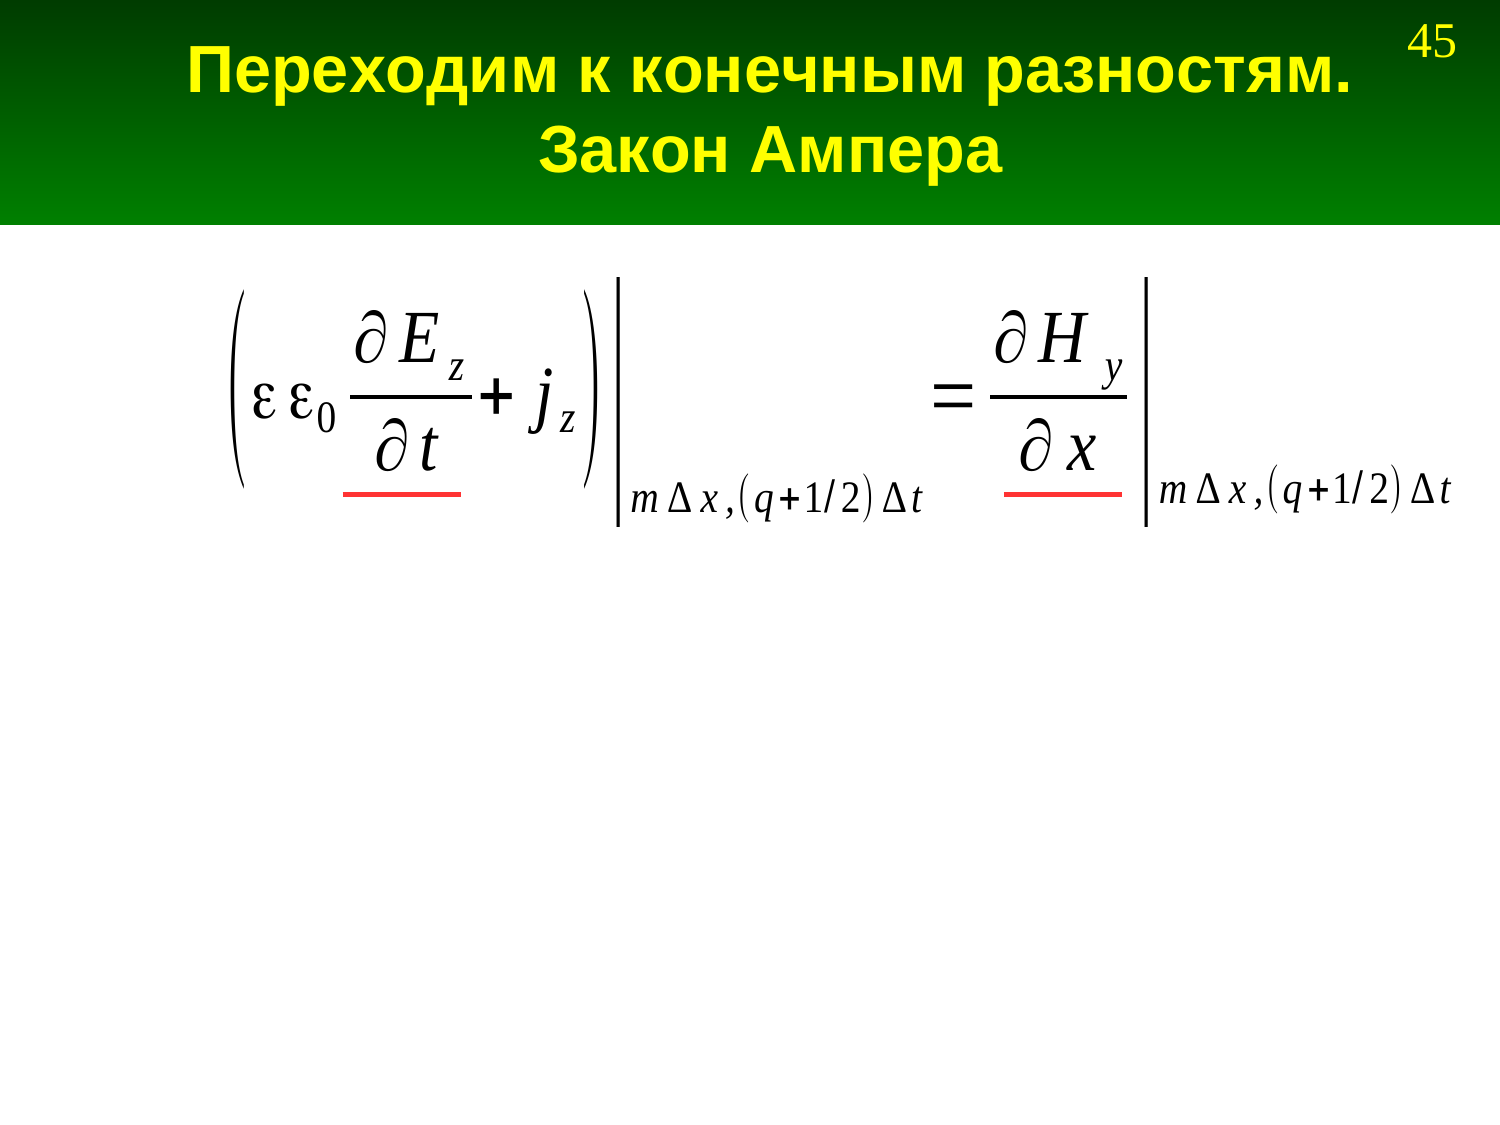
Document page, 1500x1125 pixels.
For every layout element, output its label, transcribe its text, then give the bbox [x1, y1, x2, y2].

title Переходим к конечным разностям. Закон Ампера [100, 0, 1441, 249]
chart [209, 277, 1470, 527]
